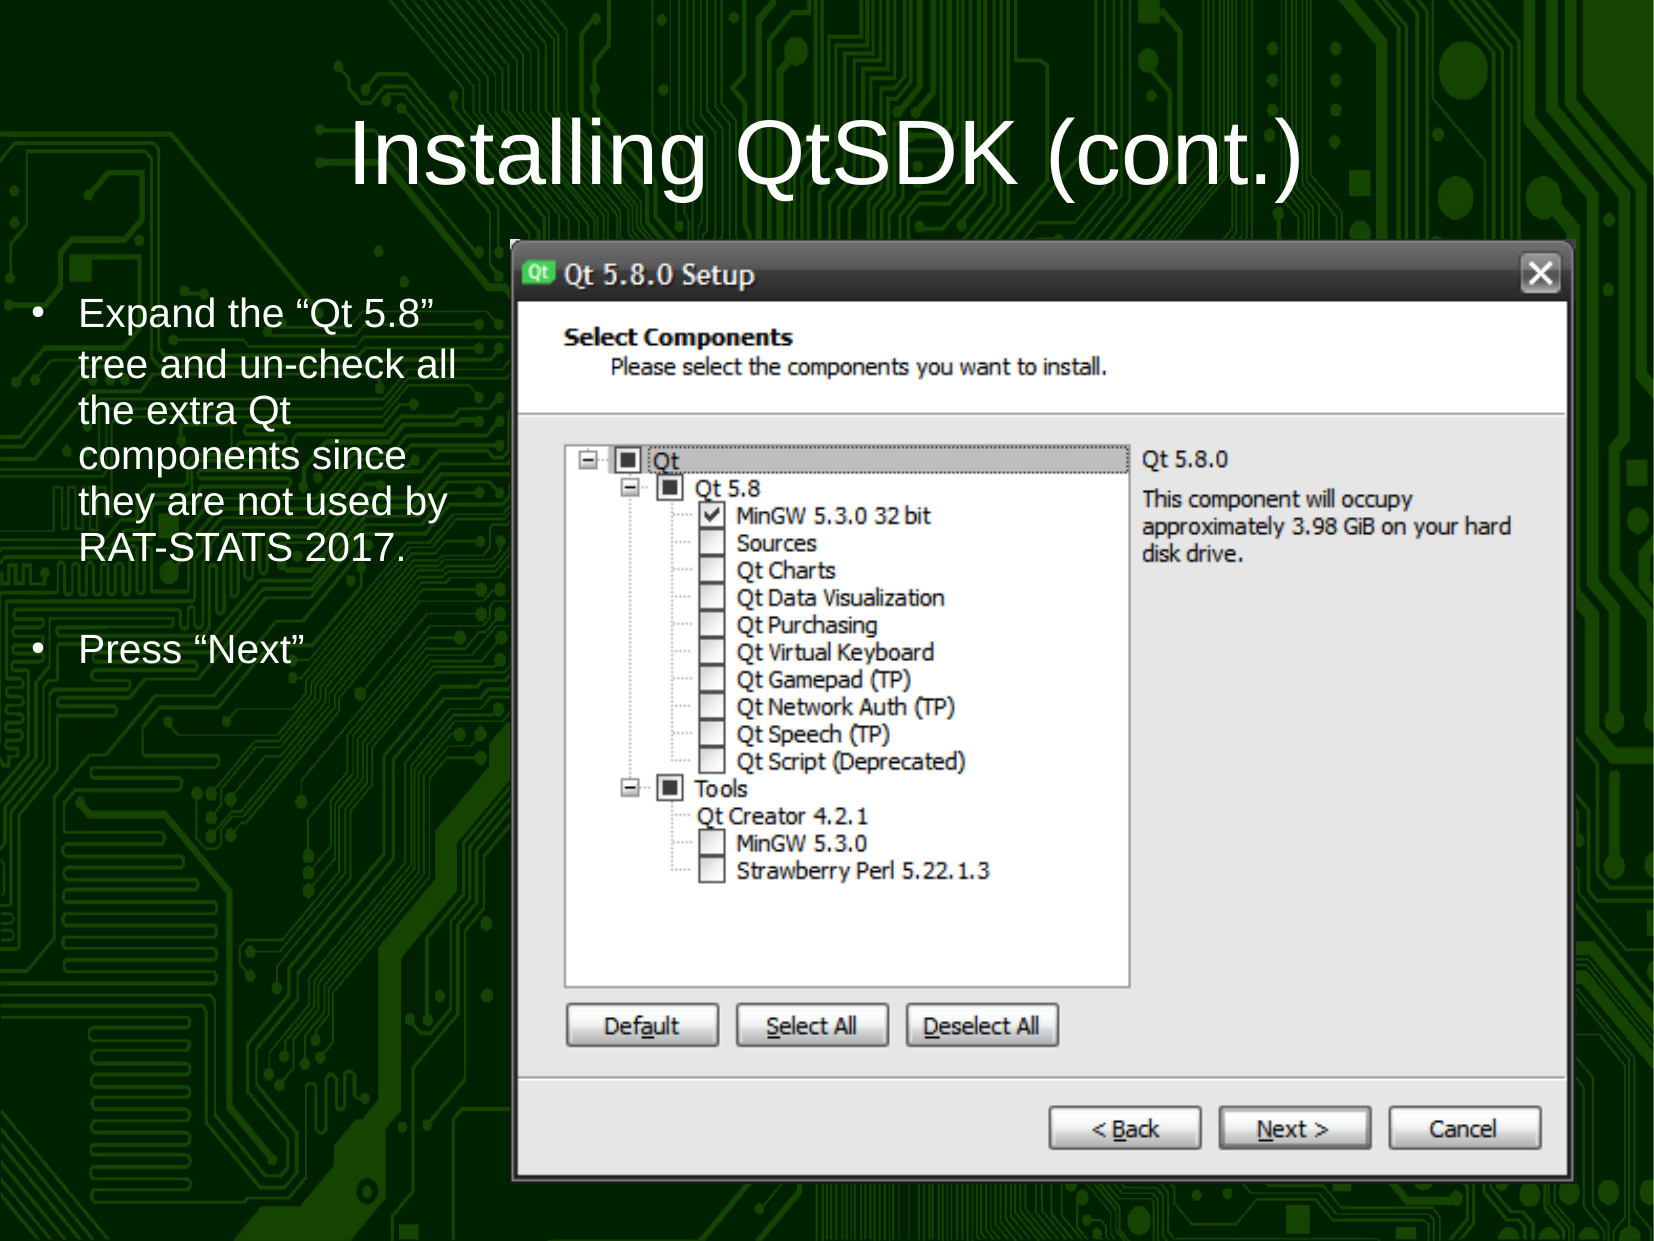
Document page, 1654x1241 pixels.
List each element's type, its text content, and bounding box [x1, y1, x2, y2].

picture [0, 0, 1654, 1241]
list Expand the “Qt 5.8” tree and un-check all the extra Qt components since they are not used by RAT-STATS 2017. Press “Next” [15, 290, 488, 676]
title Installing QtSDK (cont.) [82, 49, 1571, 257]
